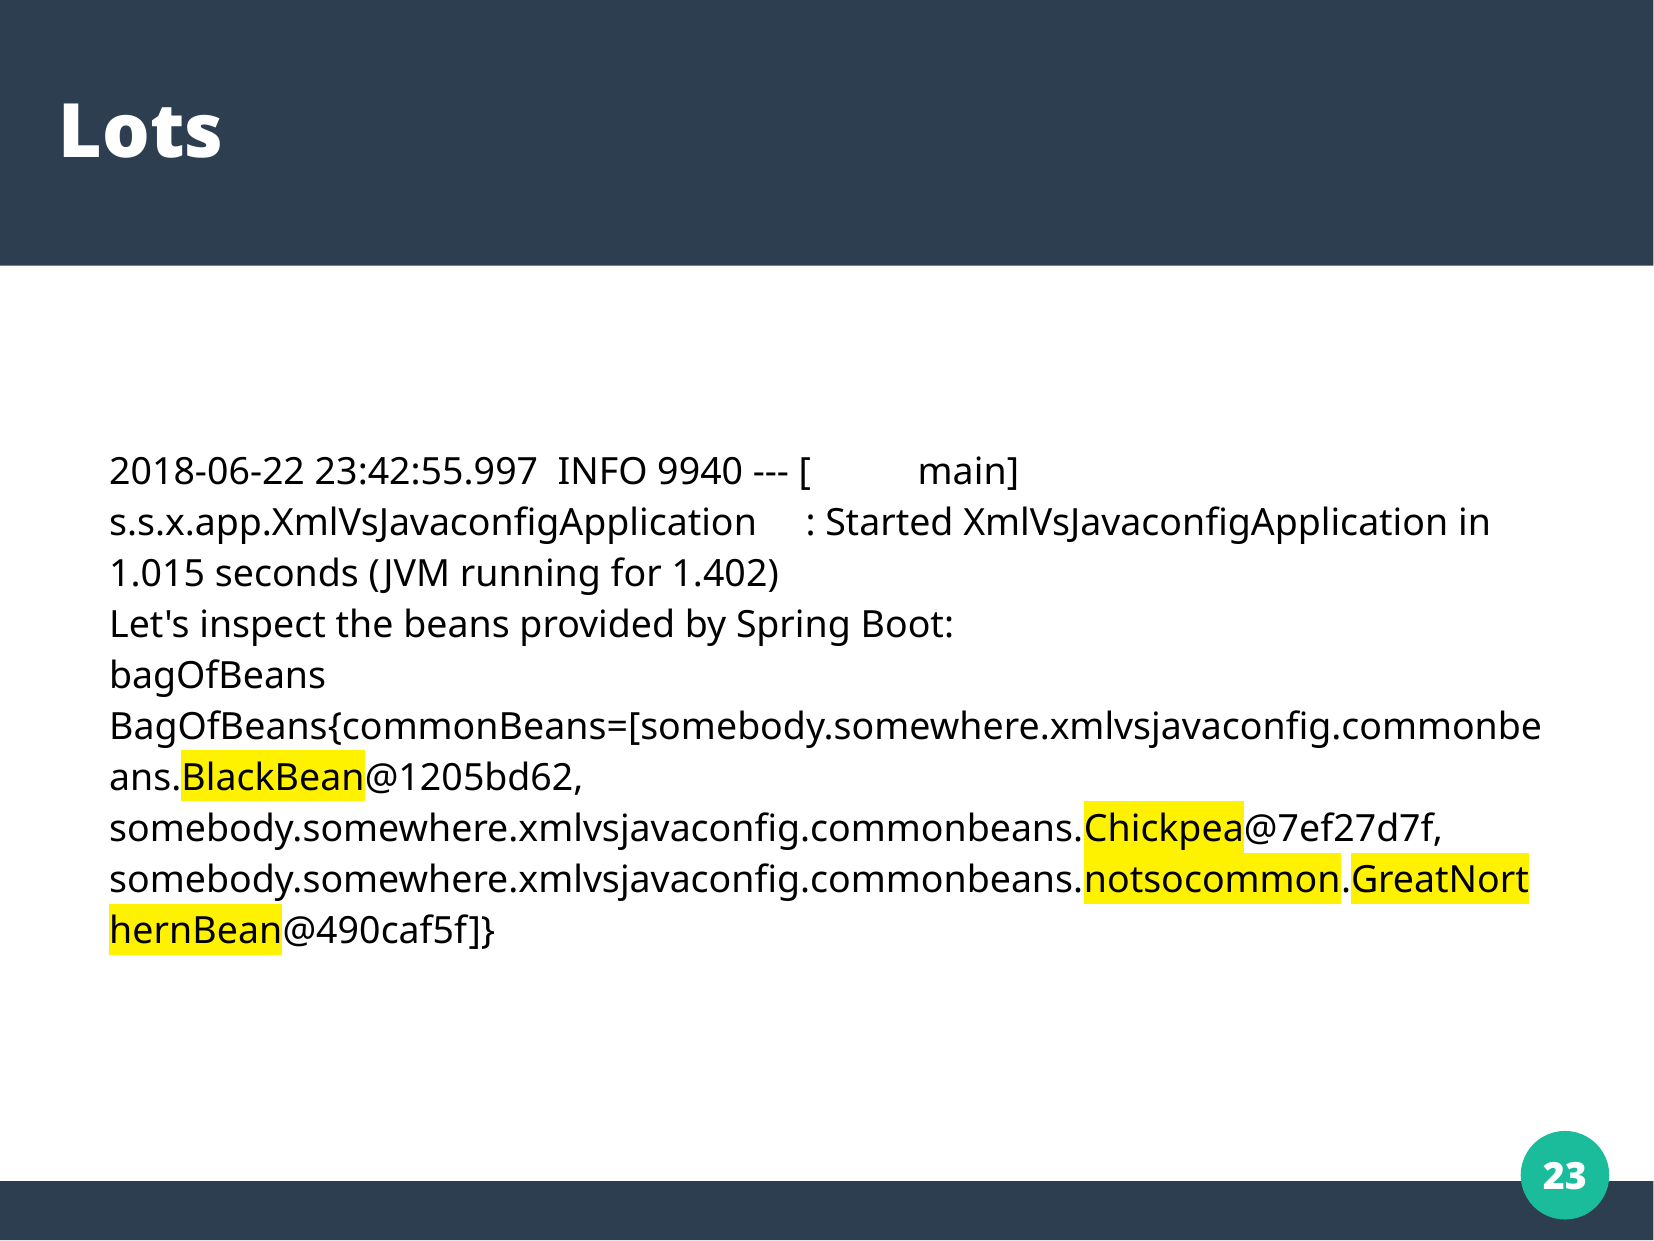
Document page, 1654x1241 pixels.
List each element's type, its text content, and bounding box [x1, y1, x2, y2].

title Lots [59, 49, 1595, 207]
text_box 2018-06-22 23:42:55.997 INFO 9940 --- [ main] s.s.x.app.XmlVsJavaconfigApplication : Started XmlVsJavaconfigApplication in 1.015 seconds (JVM running for 1.402) Let's inspect the beans provided by Spring Boot: bagOfBeans BagOfBeans{commonBeans=[somebody.somewhere.xmlvsjavaconfig.commonbeans.BlackBean@1205bd62, somebody.somewhere.xmlvsjavaconfig.commonbeans.Chickpea@7ef27d7f, somebody.somewhere.xmlvsjavaconfig.commonbeans.notsocommon.GreatNorthernBean@490caf5f]} [94, 437, 1560, 878]
